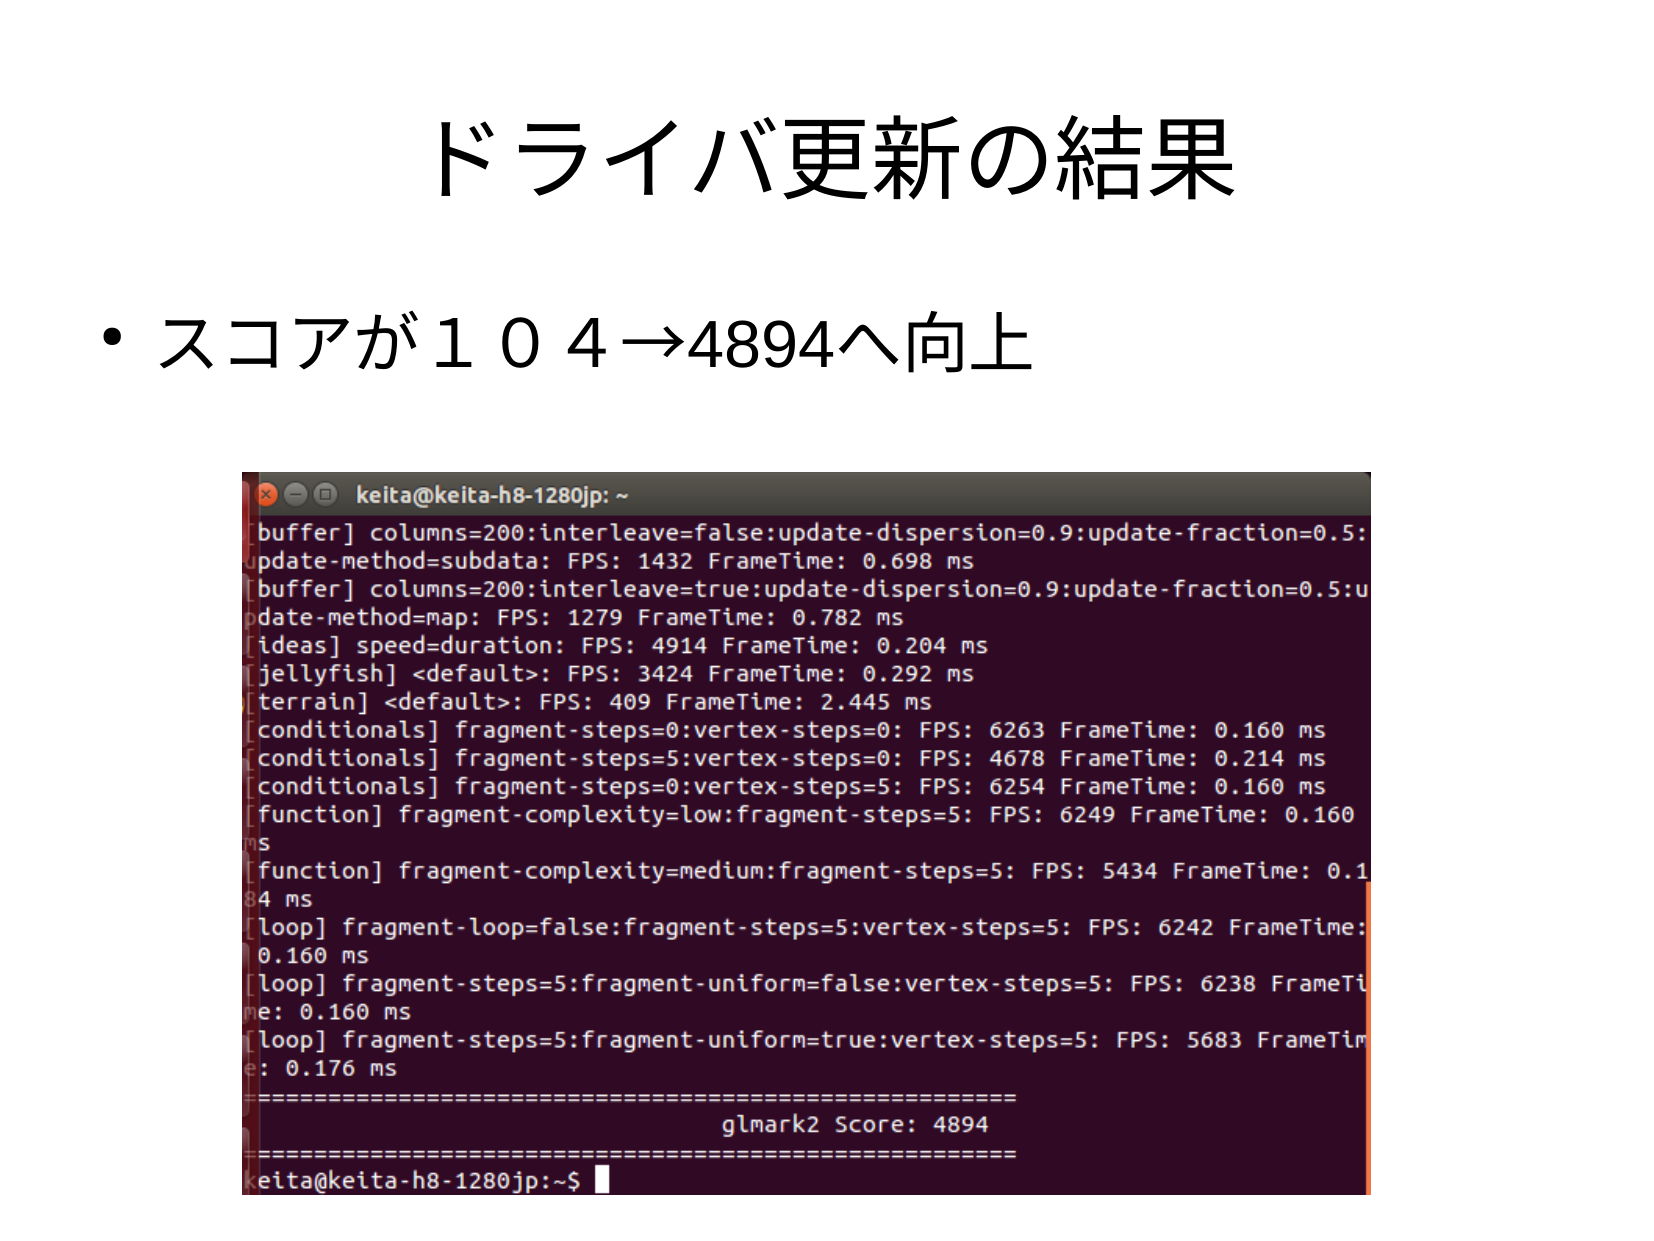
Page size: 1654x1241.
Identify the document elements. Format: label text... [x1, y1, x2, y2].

list スコアが１０４→4894へ向上 [82, 290, 1571, 1010]
picture [242, 472, 1371, 1195]
title ドライバ更新の結果 [82, 49, 1571, 257]
